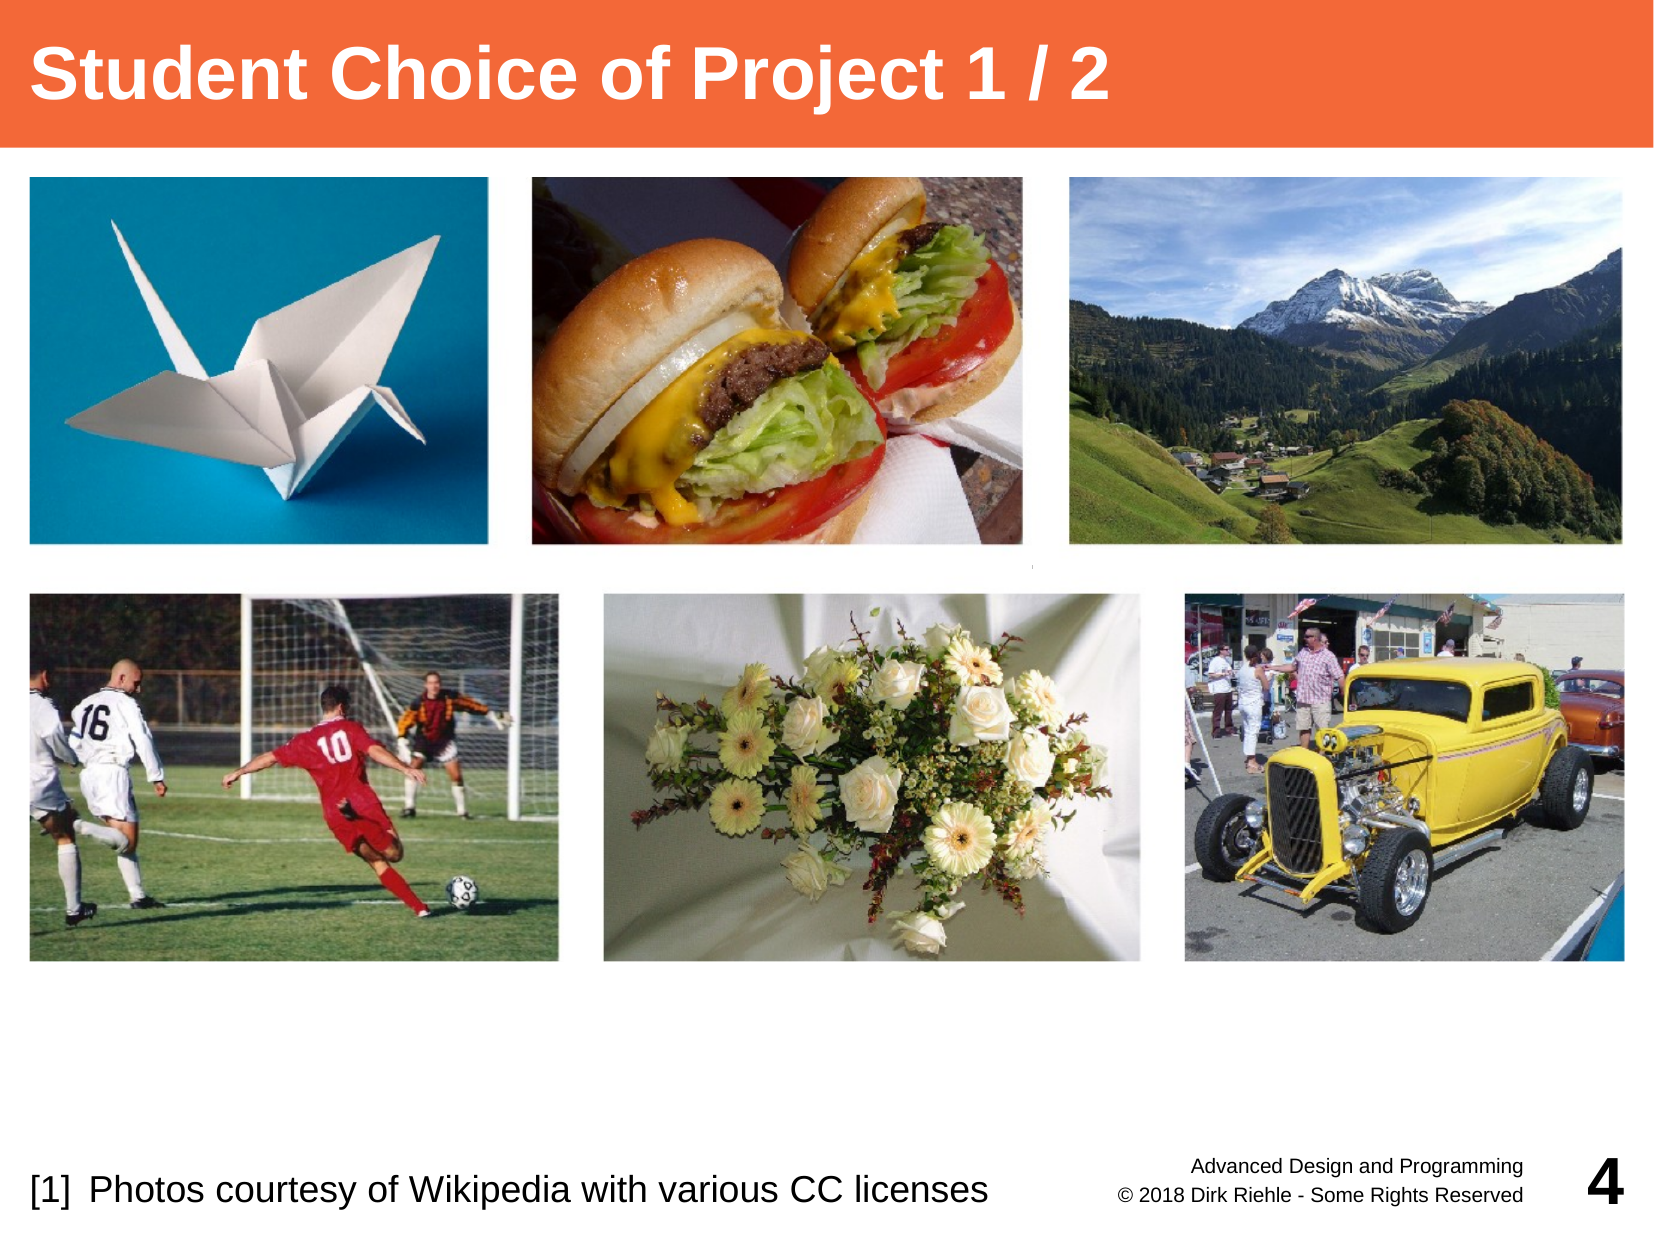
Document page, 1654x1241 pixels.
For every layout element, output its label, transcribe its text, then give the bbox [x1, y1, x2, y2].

title Student Choice of Project 1 / 2 [0, 0, 1654, 148]
text_box [1] Photos courtesy of Wikipedia with various CC licenses [0, 1003, 1182, 1241]
picture [29, 177, 1625, 962]
